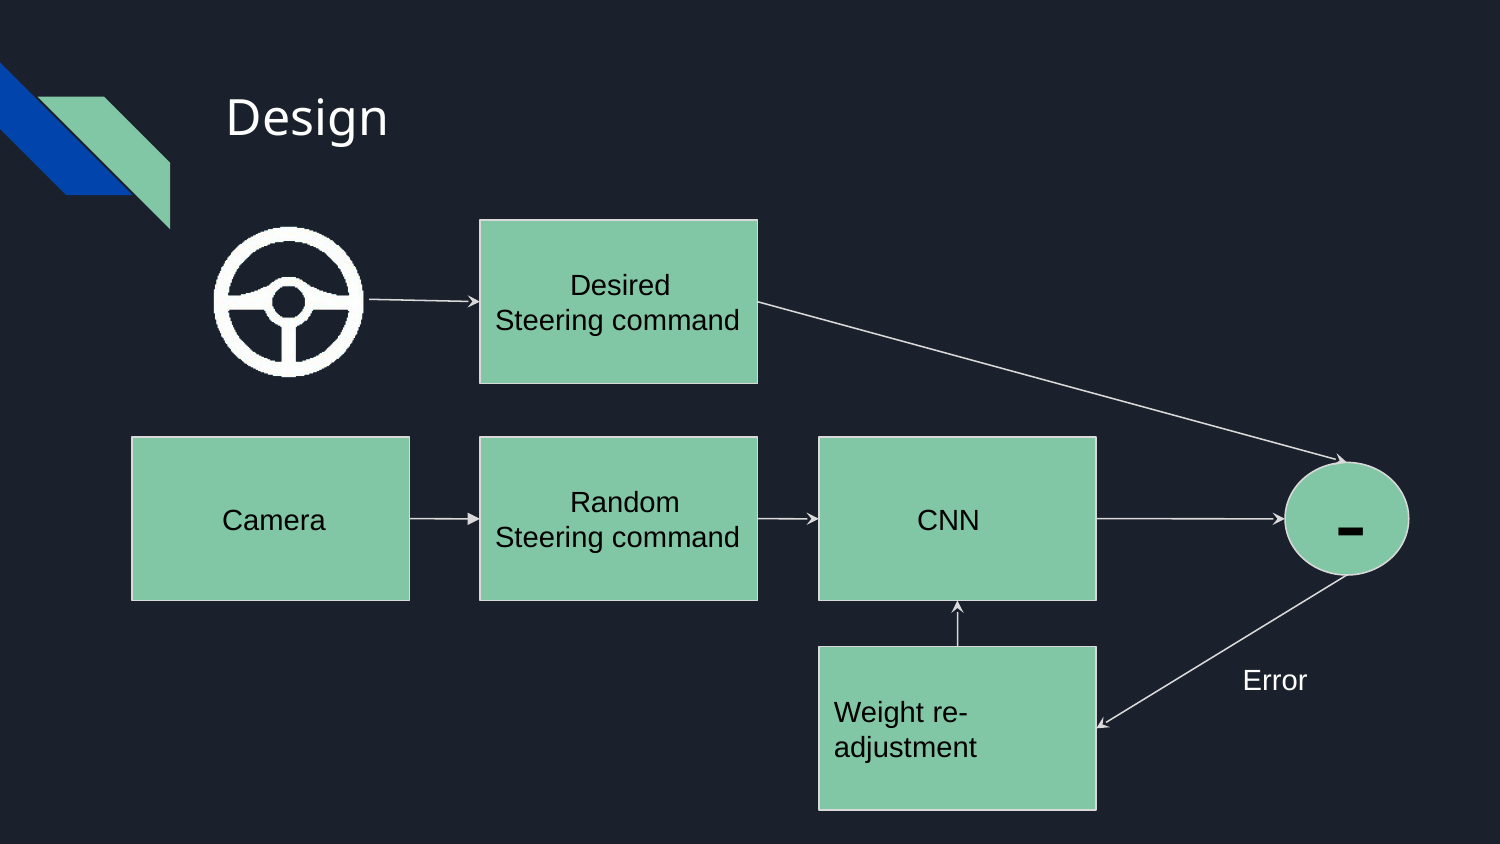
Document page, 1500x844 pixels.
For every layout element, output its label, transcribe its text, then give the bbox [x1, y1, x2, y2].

text_box Random Steering command [480, 436, 758, 601]
title Design [210, 69, 1366, 220]
picture [210, 218, 370, 380]
text_box CNN [818, 436, 1097, 601]
text_box Camera [132, 436, 410, 601]
text_box - [1285, 462, 1409, 575]
text_box Desired Steering command [480, 219, 758, 384]
text_box Error [1227, 646, 1368, 709]
text_box Weight re-adjustment [818, 646, 1097, 811]
